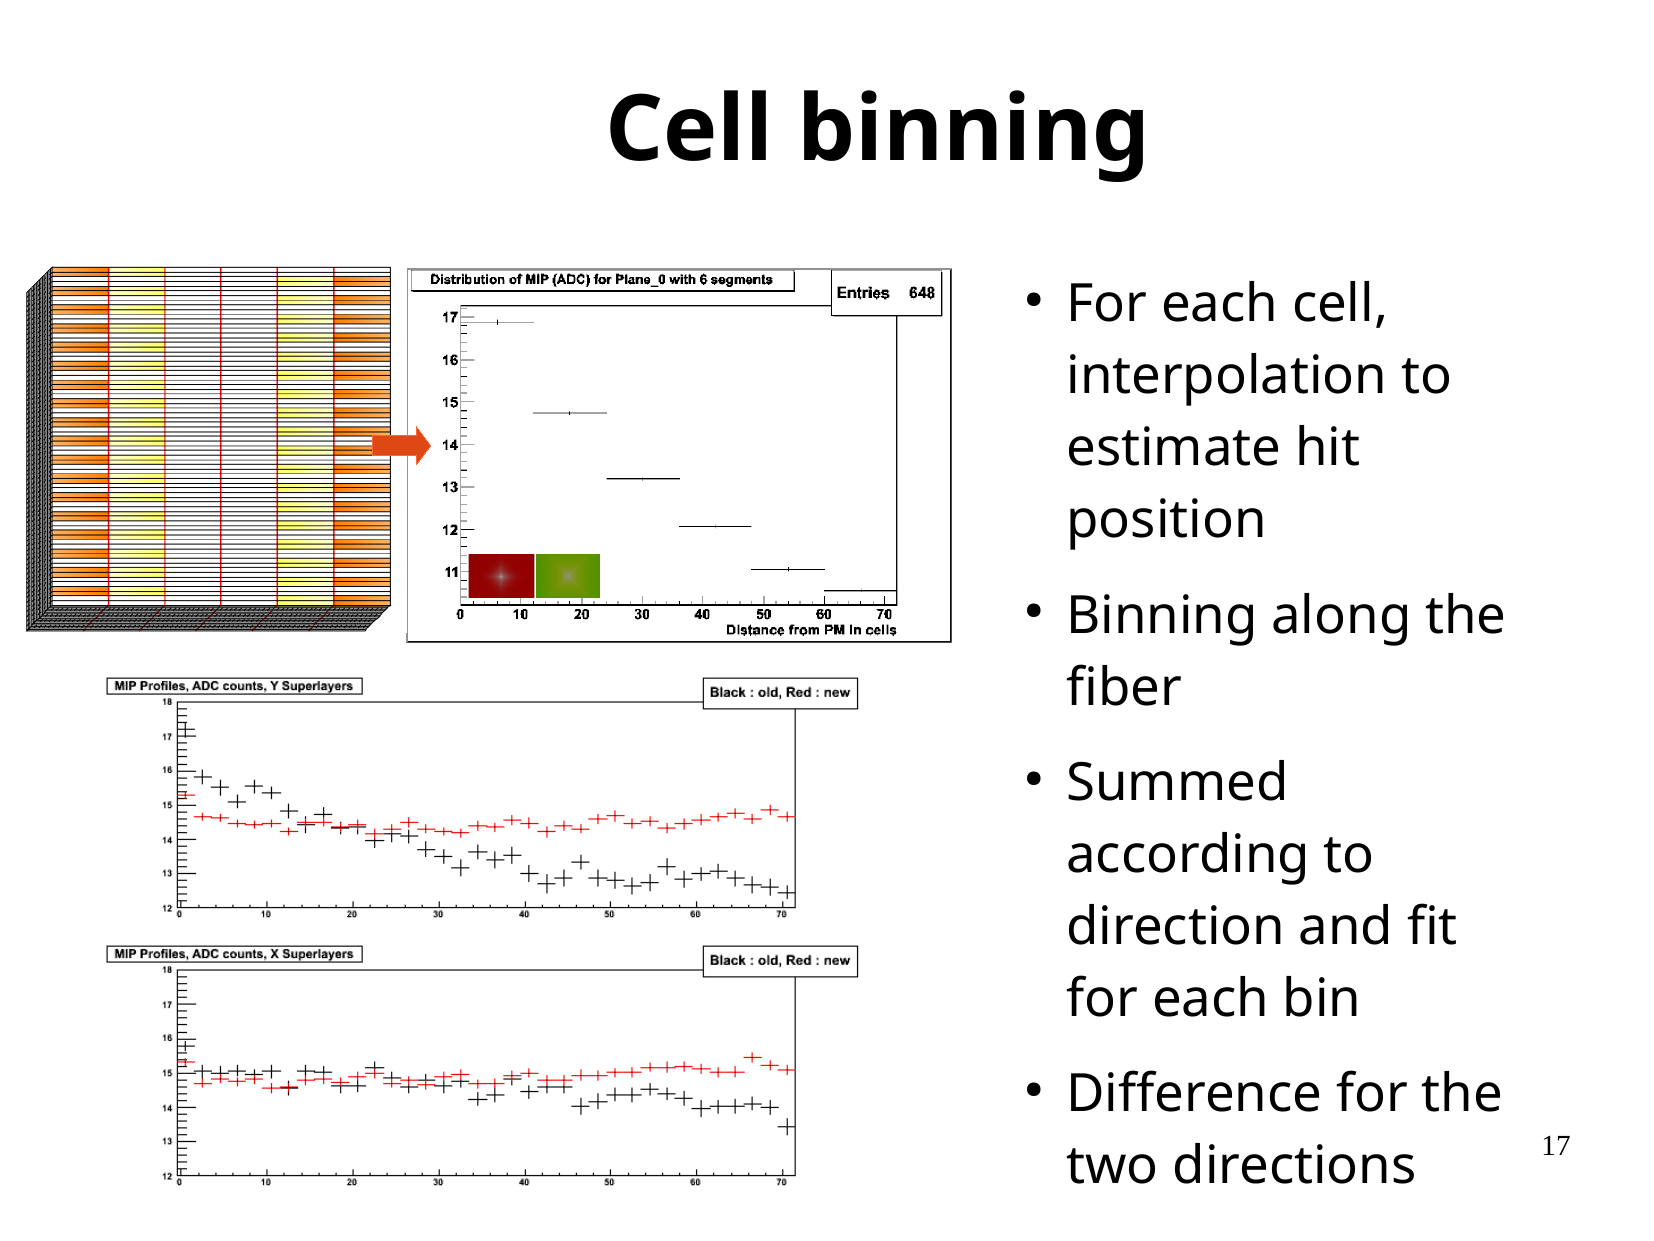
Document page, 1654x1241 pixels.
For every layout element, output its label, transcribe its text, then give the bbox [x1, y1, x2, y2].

text_box [372, 426, 431, 465]
list For each cell, interpolation to estimate hit position Binning along the fiber Summed according to direction and fit for each bin Difference for the two directions [1010, 265, 1530, 1204]
title Cell binning [506, 21, 1249, 229]
picture [93, 672, 882, 1208]
picture [18, 261, 952, 643]
